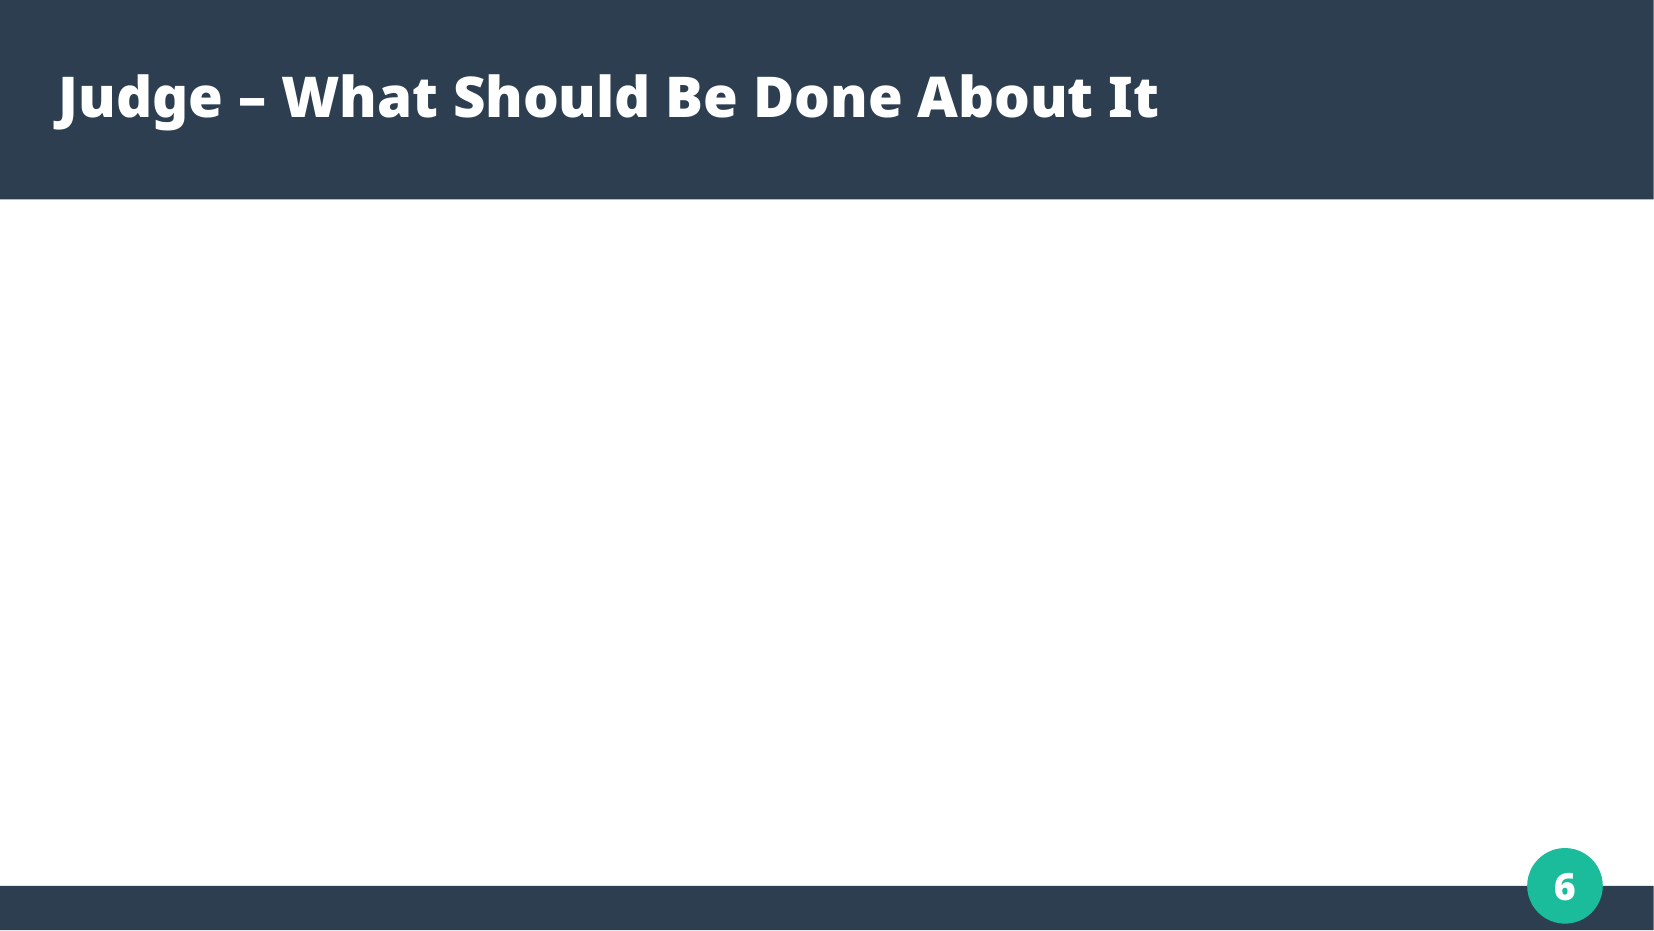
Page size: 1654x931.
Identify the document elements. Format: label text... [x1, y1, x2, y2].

title Judge – What Should Be Done About It [59, 37, 1595, 155]
